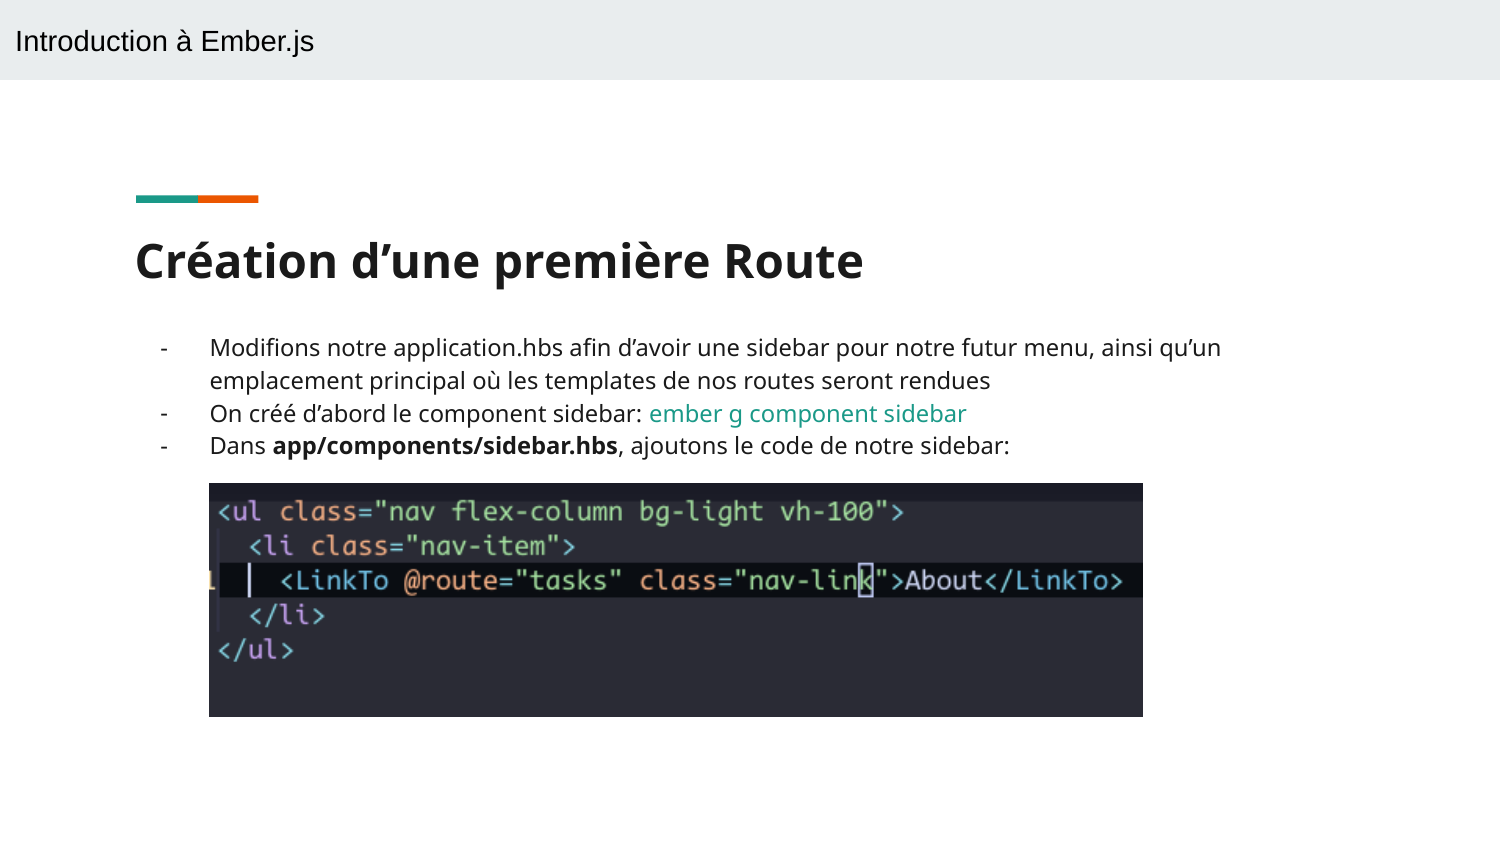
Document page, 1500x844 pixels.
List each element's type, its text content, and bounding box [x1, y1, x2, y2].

title Création d’une première Route [119, 216, 1381, 305]
list Modifions notre application.hbs afin d’avoir une sidebar pour notre futur menu, ainsi qu’un emplacement principal où les templates de nos routes seront rendues On créé d’abord le component sidebar: ember g component sidebar Dans app/components/sidebar.hbs, ajoutons le code de notre sidebar: [119, 313, 1381, 685]
picture [209, 483, 1143, 717]
